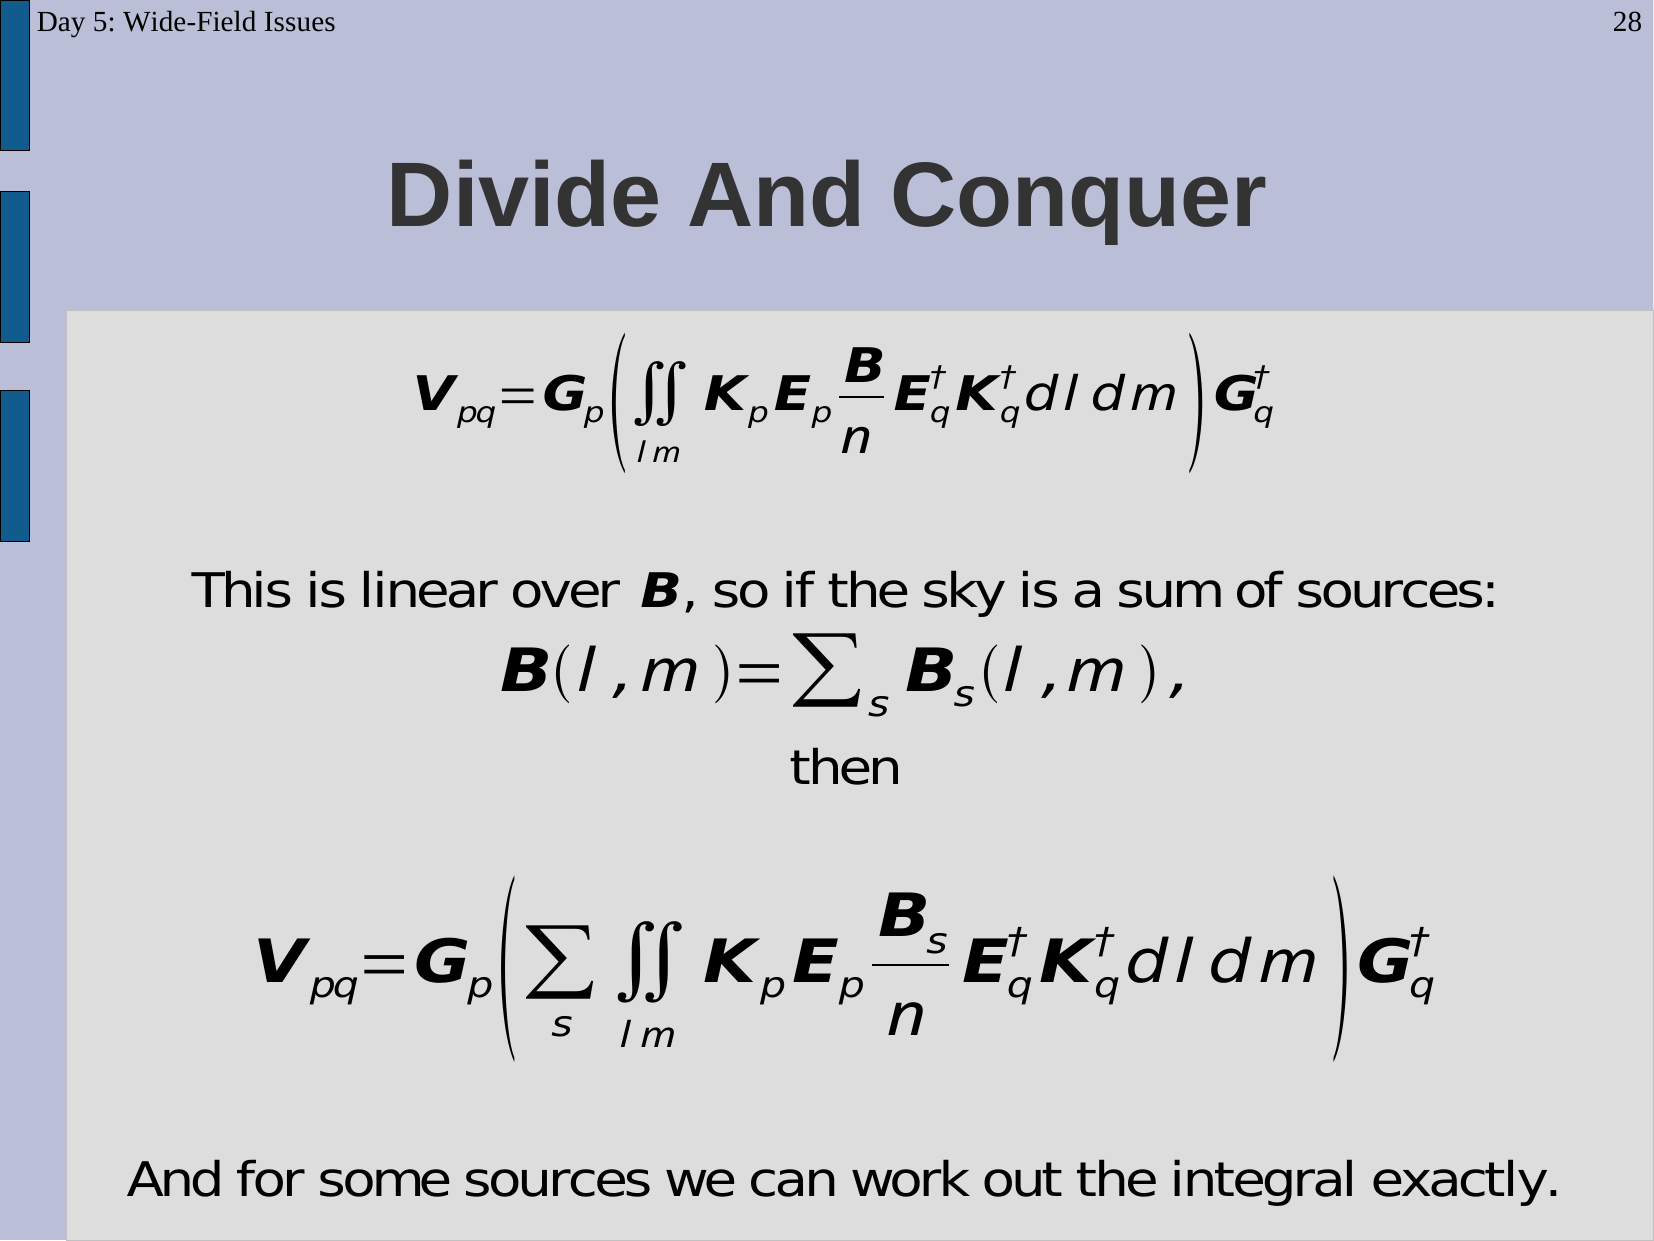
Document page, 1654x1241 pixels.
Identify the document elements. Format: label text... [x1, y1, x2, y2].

chart [118, 331, 1568, 1211]
title Divide And Conquer [121, 91, 1534, 299]
